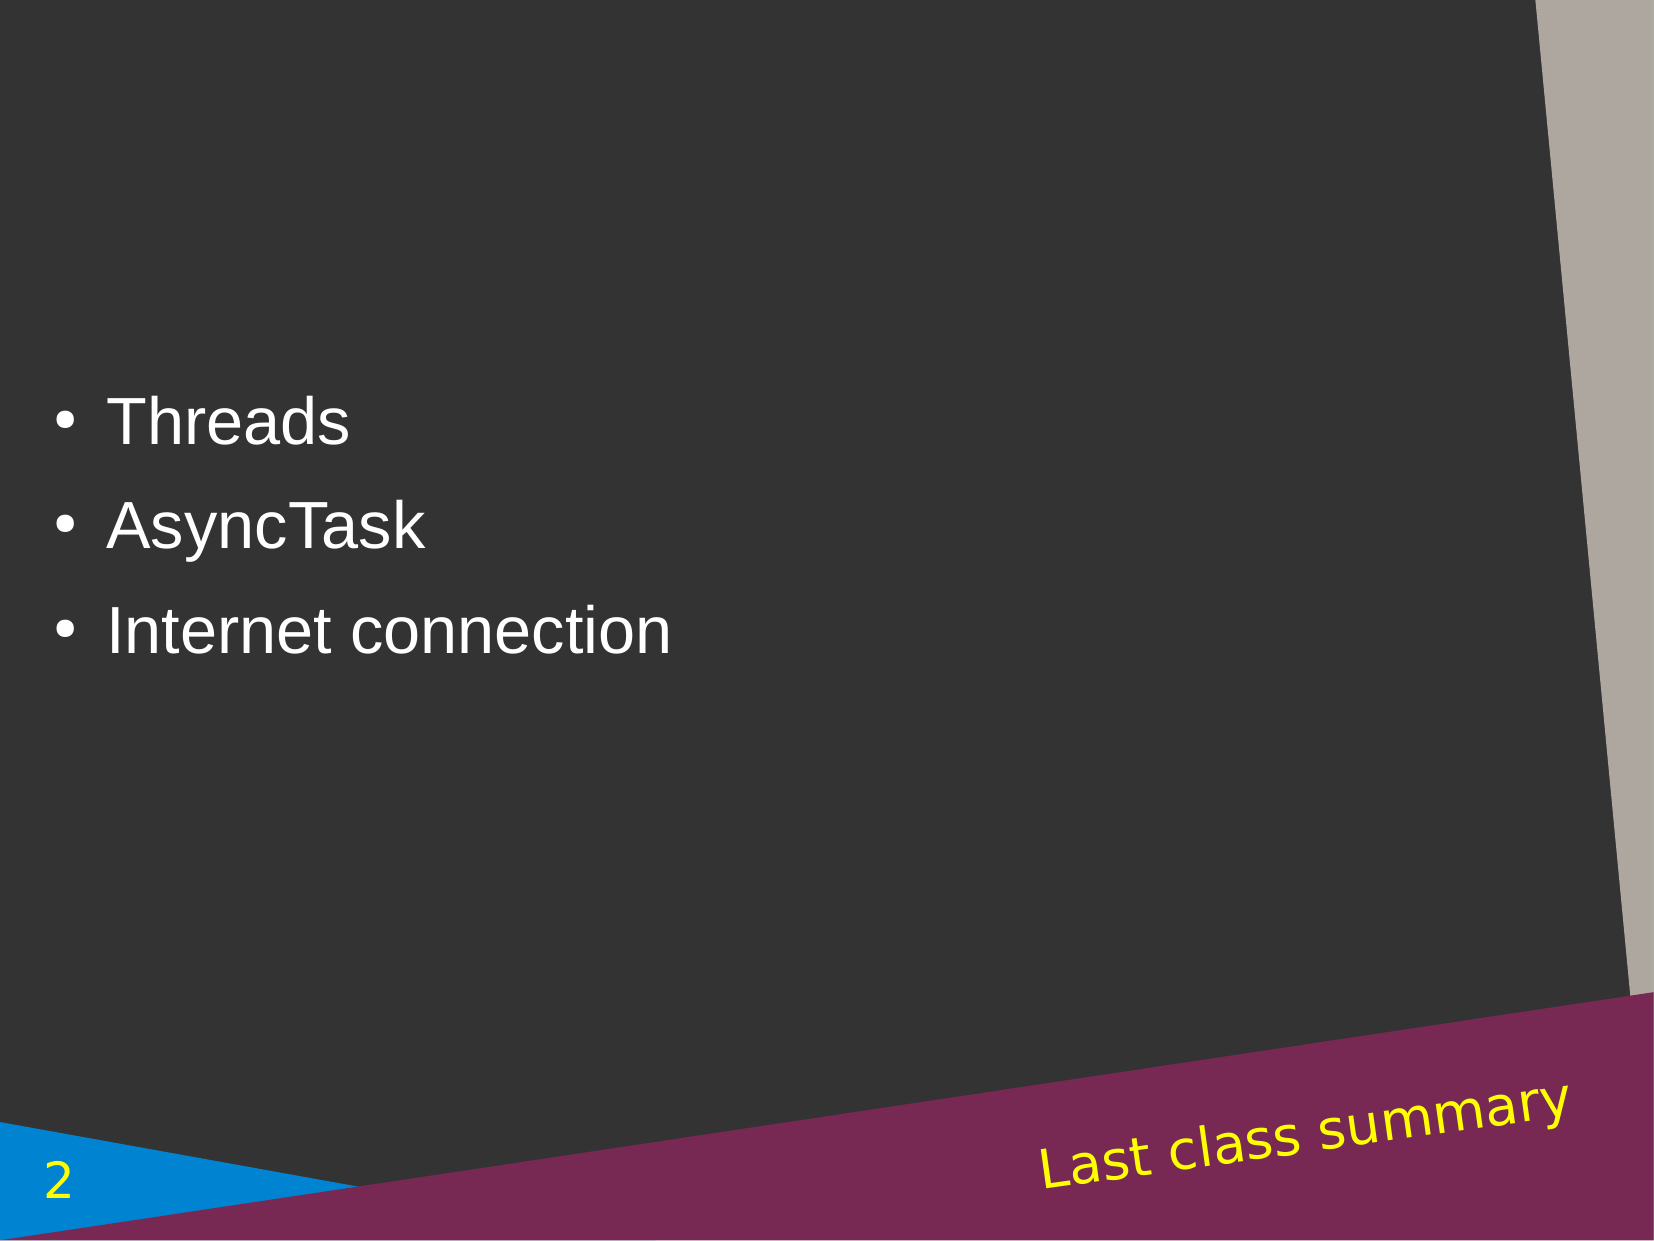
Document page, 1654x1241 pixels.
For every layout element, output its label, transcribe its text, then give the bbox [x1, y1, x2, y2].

list Threads AsyncTask Internet connection [35, 59, 1524, 993]
title Last class summary [956, 995, 1654, 1241]
